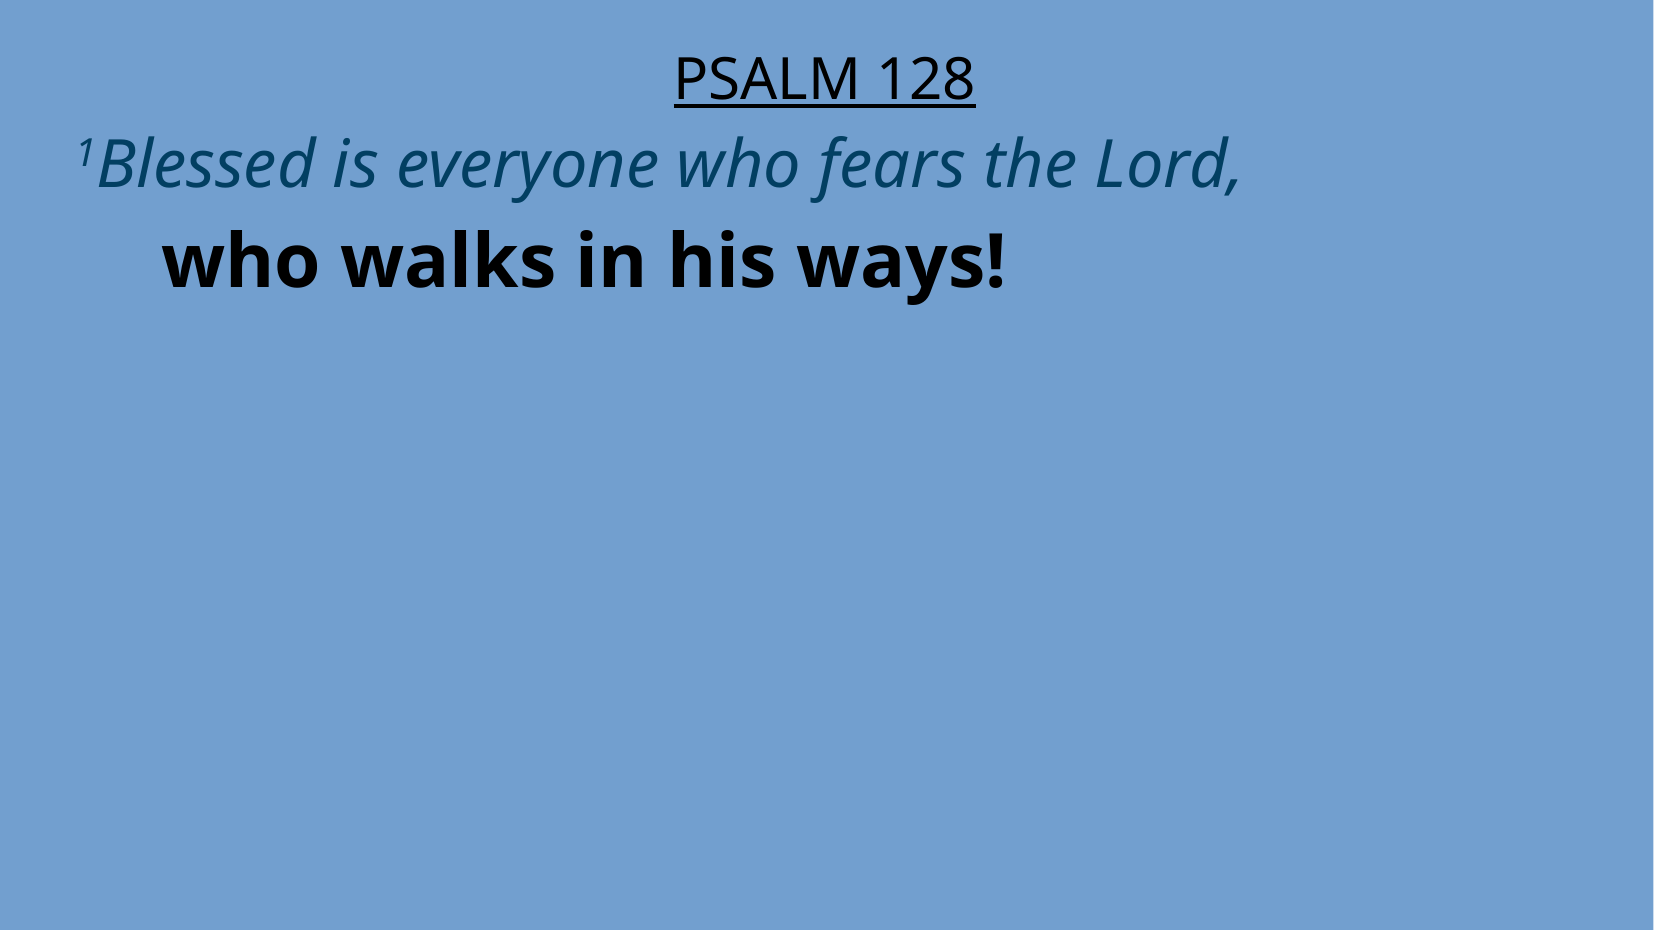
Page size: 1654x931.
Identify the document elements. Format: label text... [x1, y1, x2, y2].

text_box PSALM 128 1Blessed is everyone who fears the Lord, who walks in his ways! [60, 30, 1591, 346]
